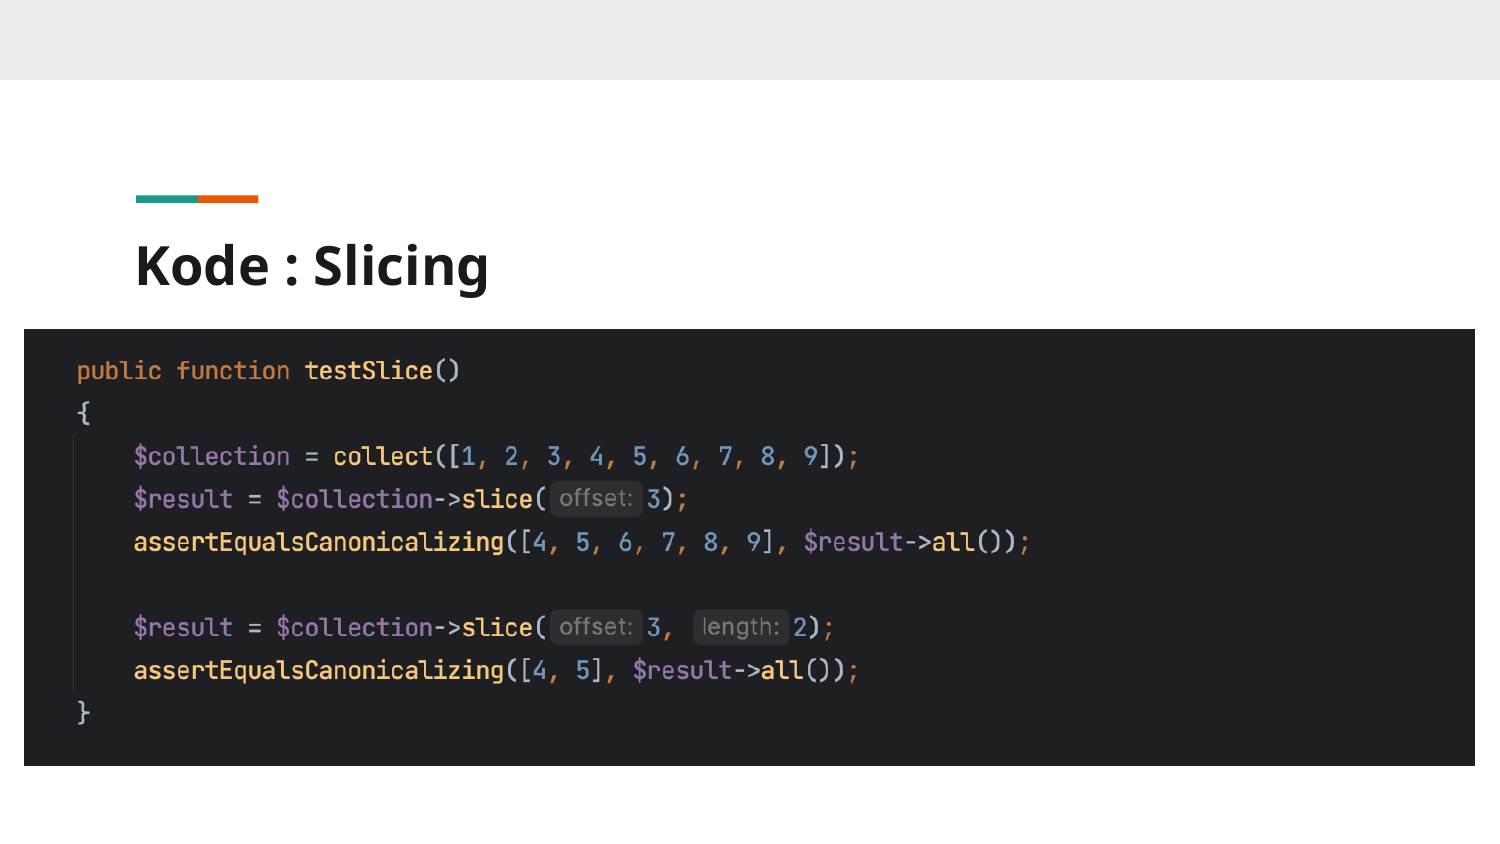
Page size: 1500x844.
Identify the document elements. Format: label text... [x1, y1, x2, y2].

picture [24, 329, 1475, 766]
title Kode : Slicing [119, 216, 1381, 305]
